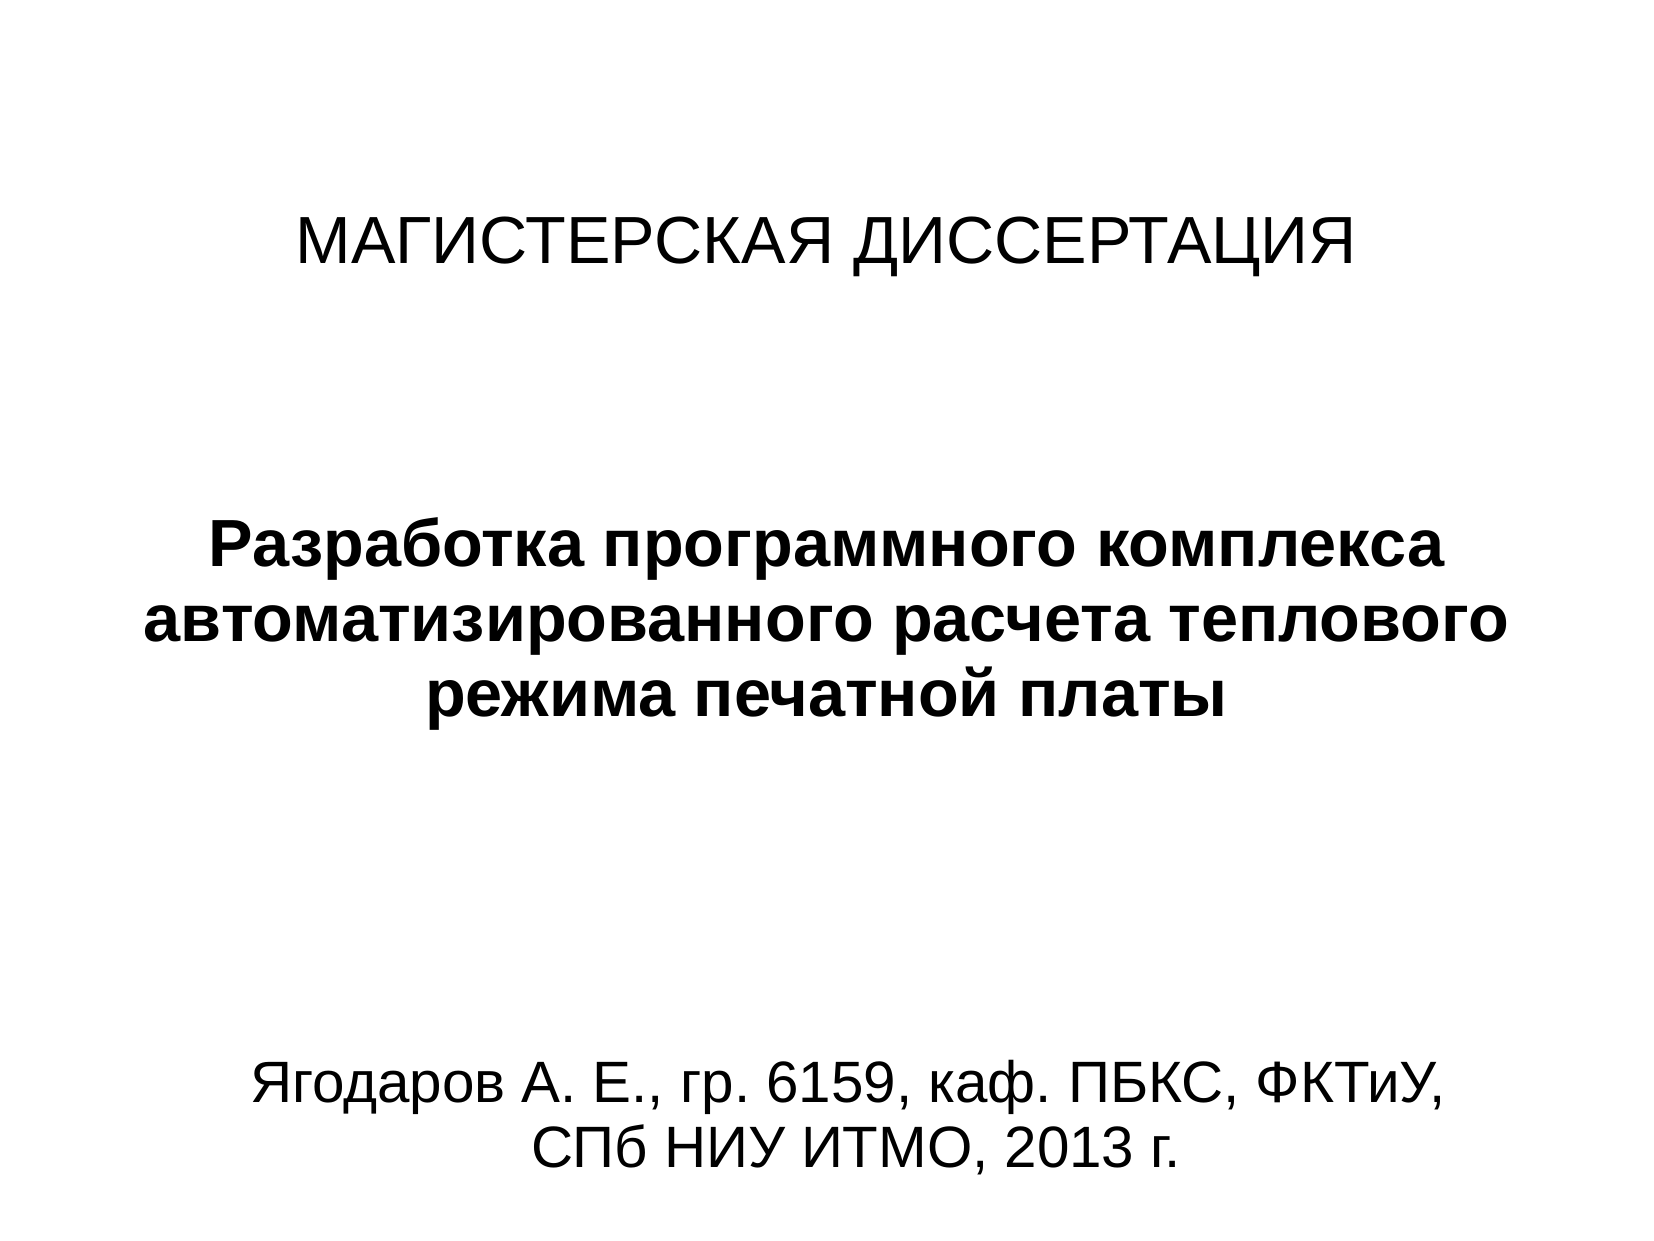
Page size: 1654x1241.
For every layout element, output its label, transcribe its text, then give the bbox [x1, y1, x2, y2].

subtitle Разработка программного комплекса автоматизированного расчета теплового режима печатной платы [82, 445, 1571, 792]
text_box МАГИСТЕРСКАЯ ДИССЕРТАЦИЯ [82, 67, 1571, 414]
title Ягодаров А. Е., гр. 6159, каф. ПБКС, ФКТиУ, СПб НИУ ИТМО, 2013 г. [212, 1049, 1501, 1180]
